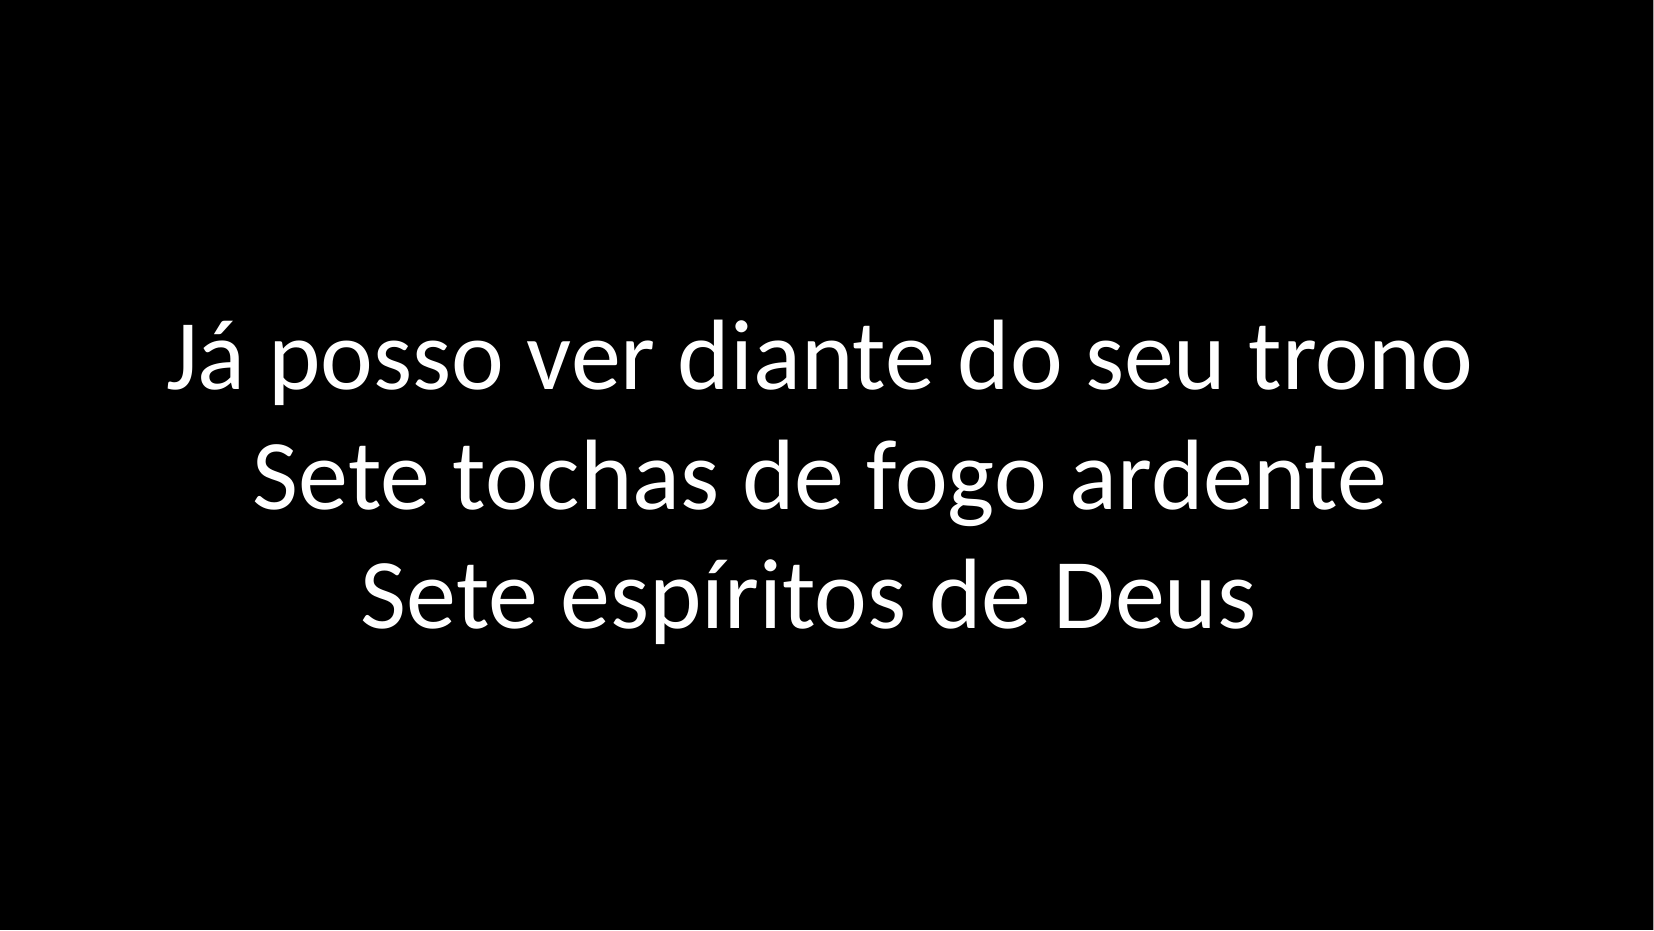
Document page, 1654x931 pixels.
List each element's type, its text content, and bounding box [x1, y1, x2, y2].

title Já posso ver diante do seu trono Sete tochas de fogo ardente Sete espíritos de Deus [25, 37, 1615, 901]
